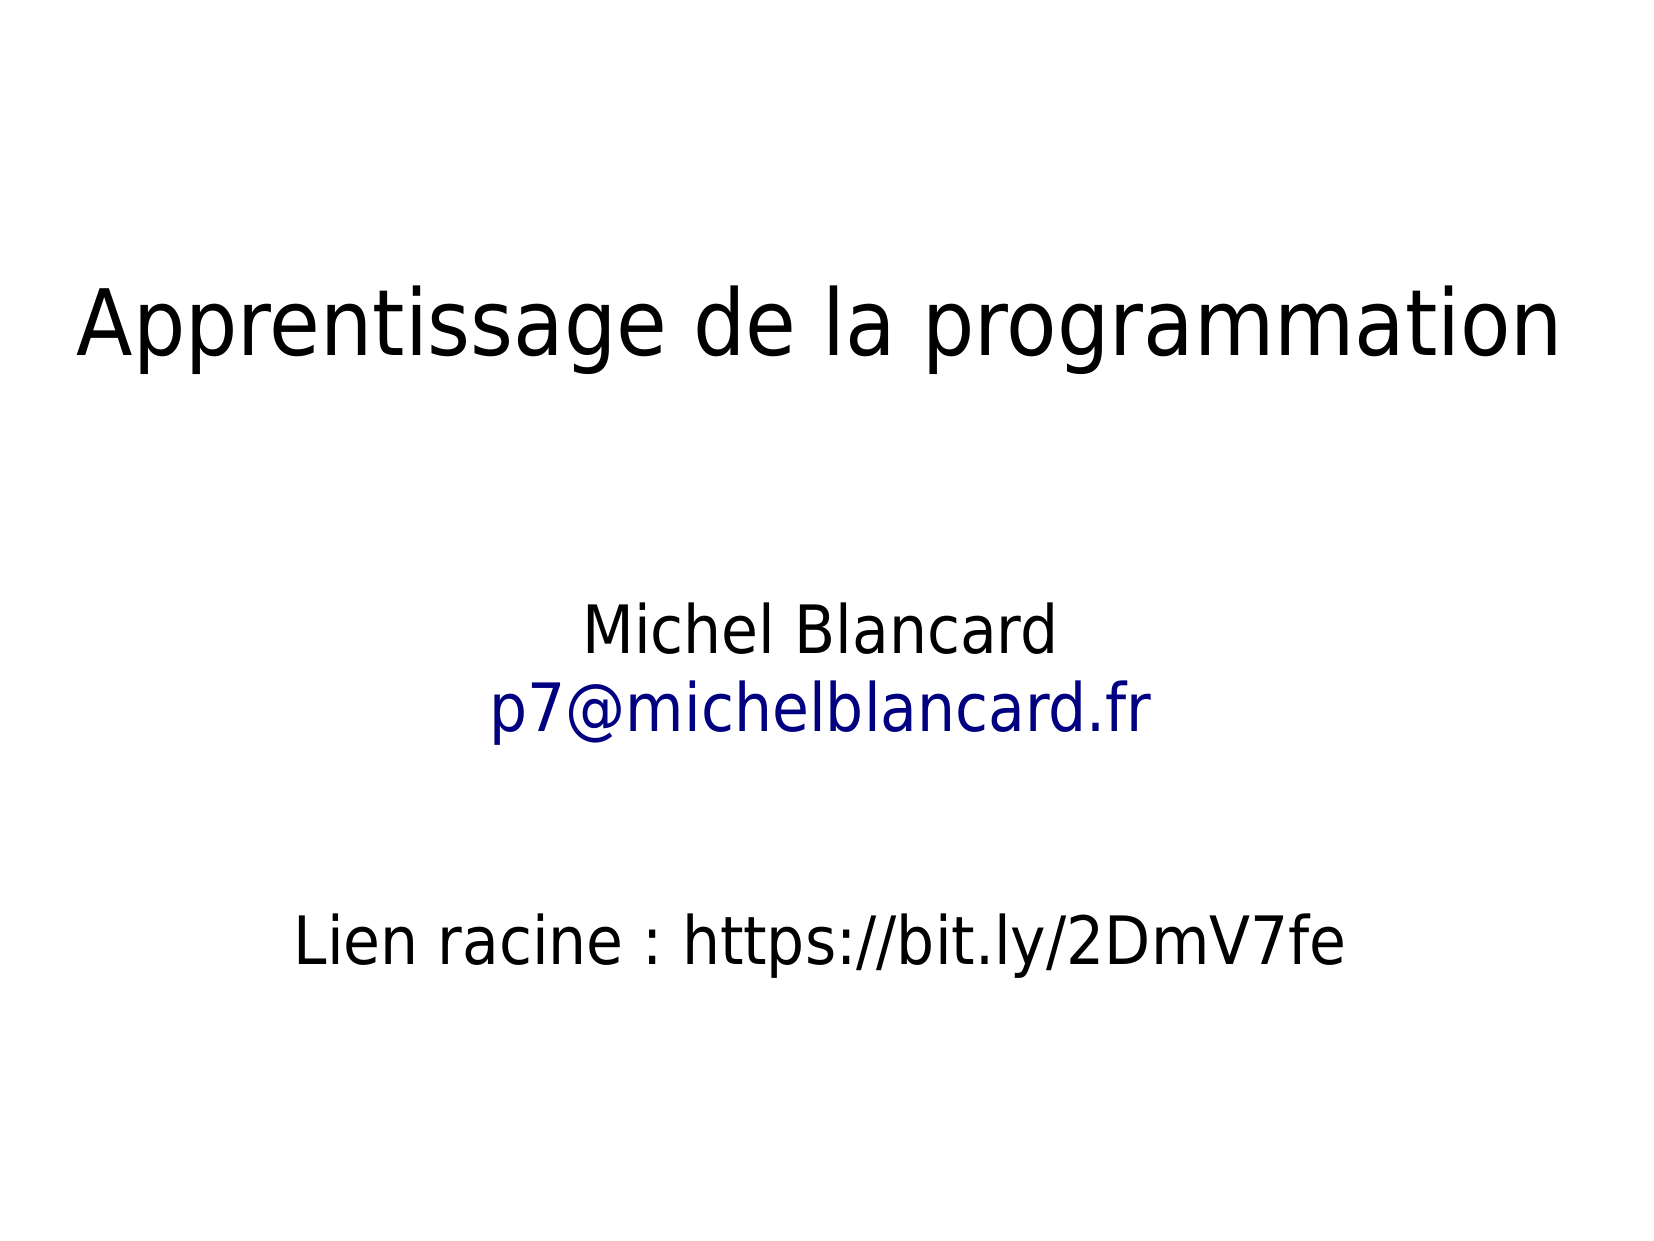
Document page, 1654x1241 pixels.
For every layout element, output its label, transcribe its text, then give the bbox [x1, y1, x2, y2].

title Apprentissage de la programmation Michel Blancard p7@michelblancard.fr Lien racine : https://bit.ly/2DmV7fe [35, 270, 1607, 981]
